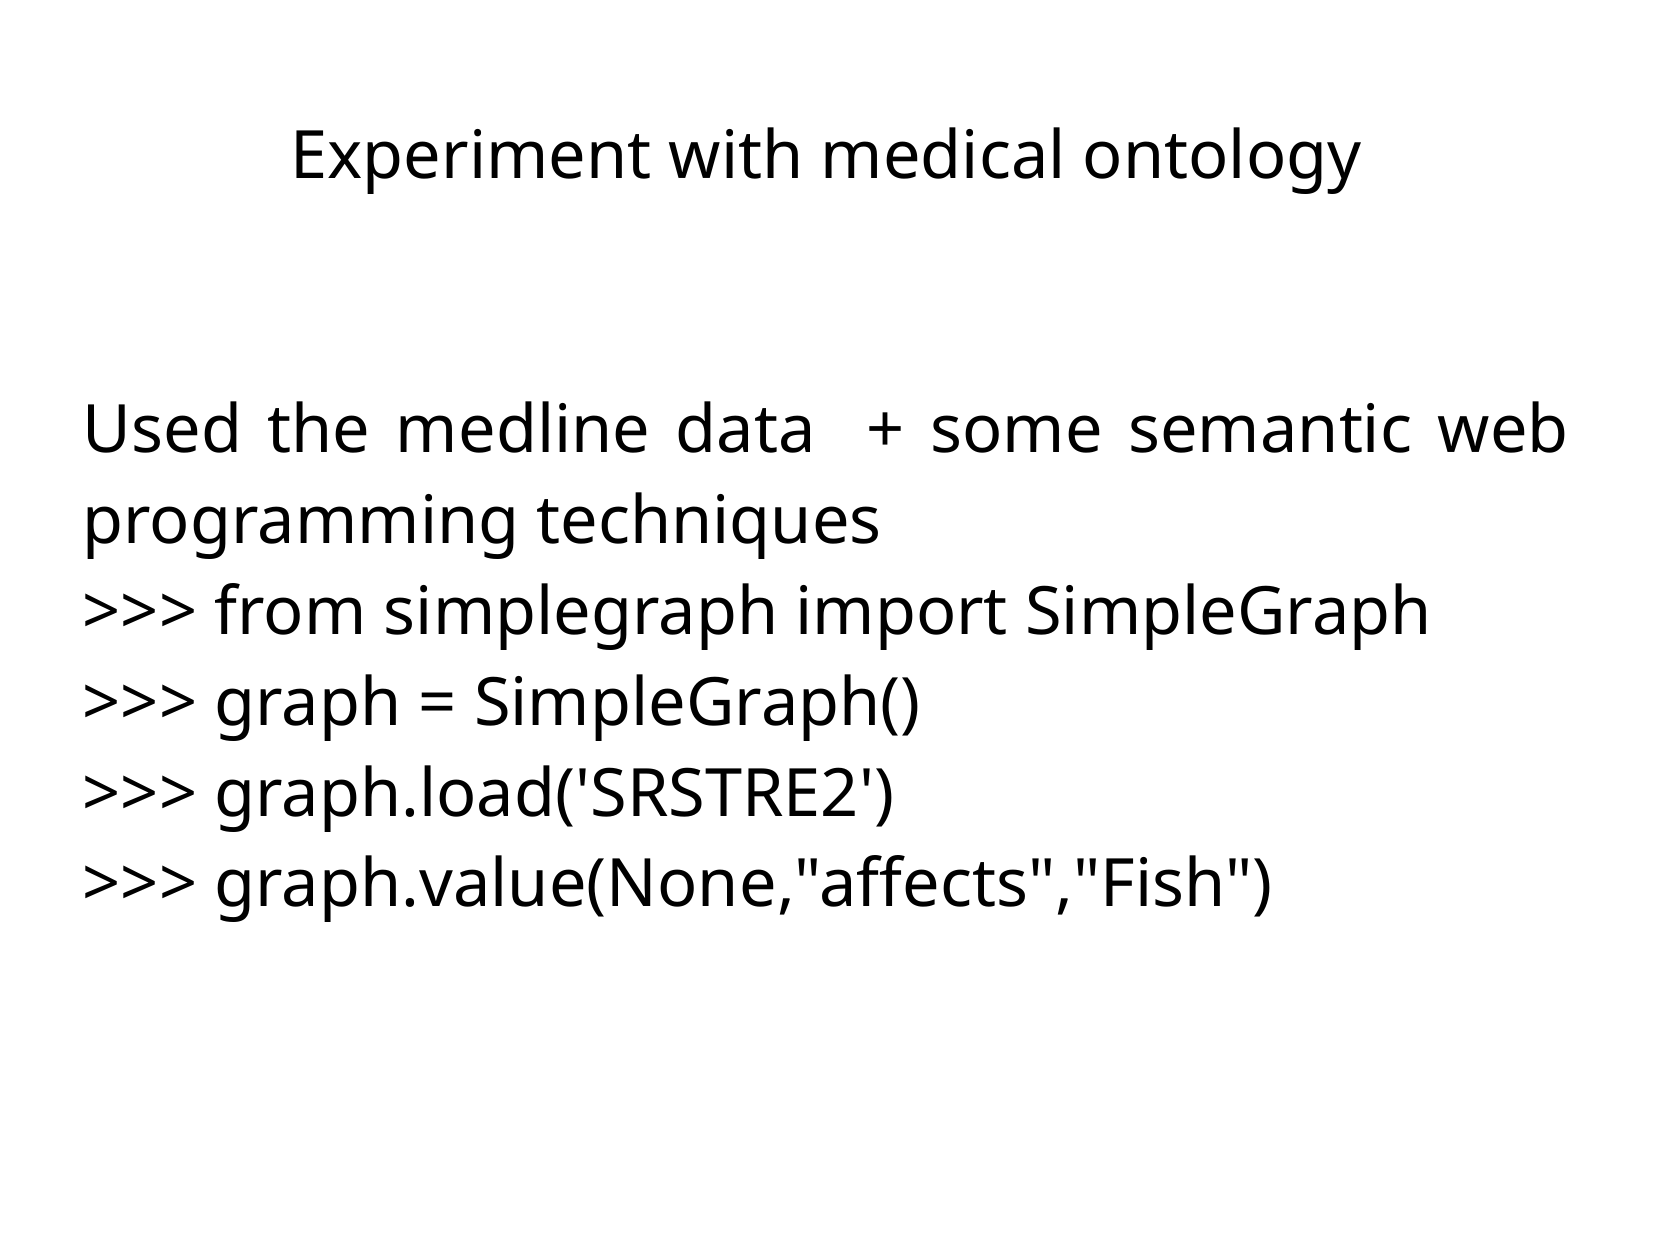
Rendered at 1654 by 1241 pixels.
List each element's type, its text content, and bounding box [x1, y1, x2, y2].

subtitle Used the medline data + some semantic web programming techniques >>> from simplegraph import SimpleGraph >>> graph = SimpleGraph() >>> graph.load('SRSTRE2') >>> graph.value(None,"affects","Fish") [82, 297, 1571, 1102]
title Experiment with medical ontology [82, 56, 1571, 250]
